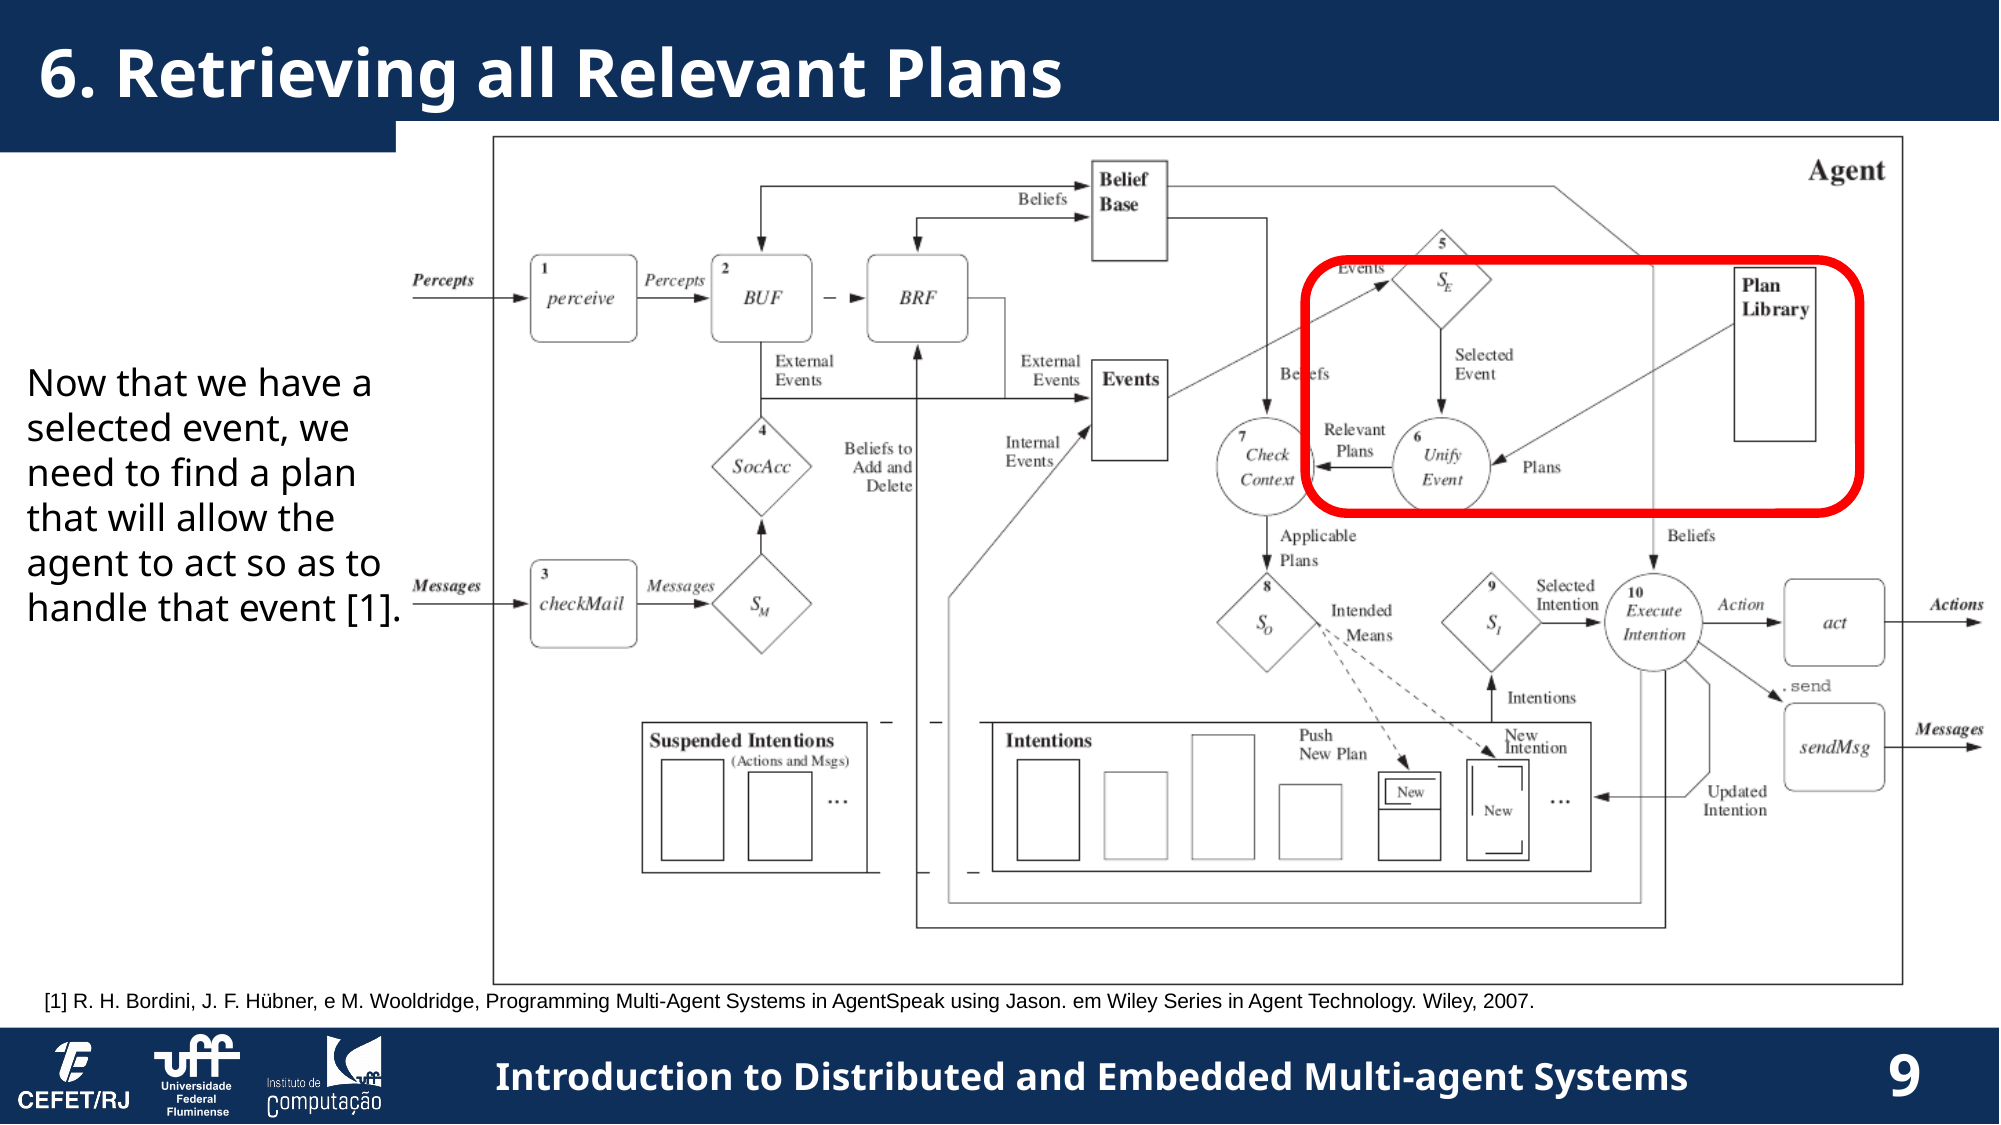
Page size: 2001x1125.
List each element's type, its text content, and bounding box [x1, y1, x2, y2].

picture [265, 1033, 383, 1118]
text_box [1] R. H. Bordini, J. F. Hübner, e M. Wooldridge, Programming Multi-Agent Systems in AgentSpeak using Jason. em Wiley Series in Agent Technology. Wiley, 2007. [29, 980, 1978, 1018]
picture [153, 1033, 241, 1121]
text_box 6. Retrieving all Relevant Plans [25, 23, 1999, 119]
text_box Now that we have a selected event, we need to find a plan that will allow the agent to act so as to handle that event [1]. [11, 351, 425, 637]
picture [18, 1021, 129, 1125]
picture [395, 121, 2000, 987]
